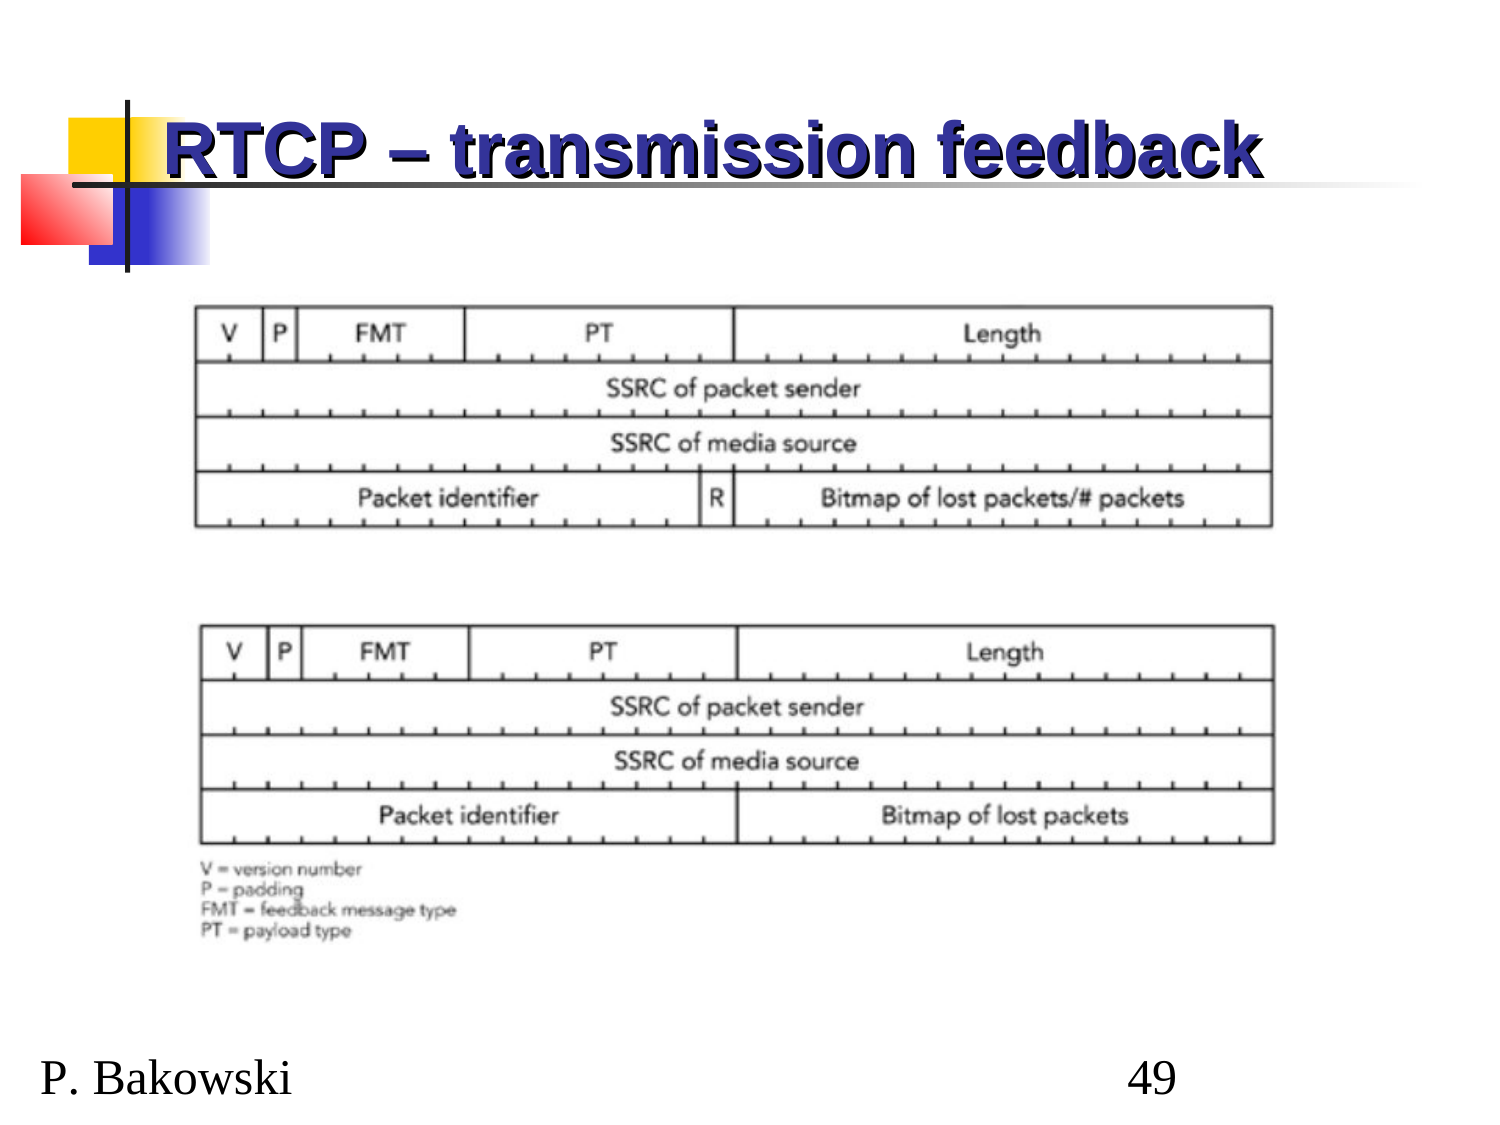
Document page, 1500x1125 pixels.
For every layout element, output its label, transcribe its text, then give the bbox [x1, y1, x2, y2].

title RTCP – transmission feedback [147, 92, 1500, 213]
picture [164, 283, 1311, 559]
picture [163, 597, 1300, 945]
